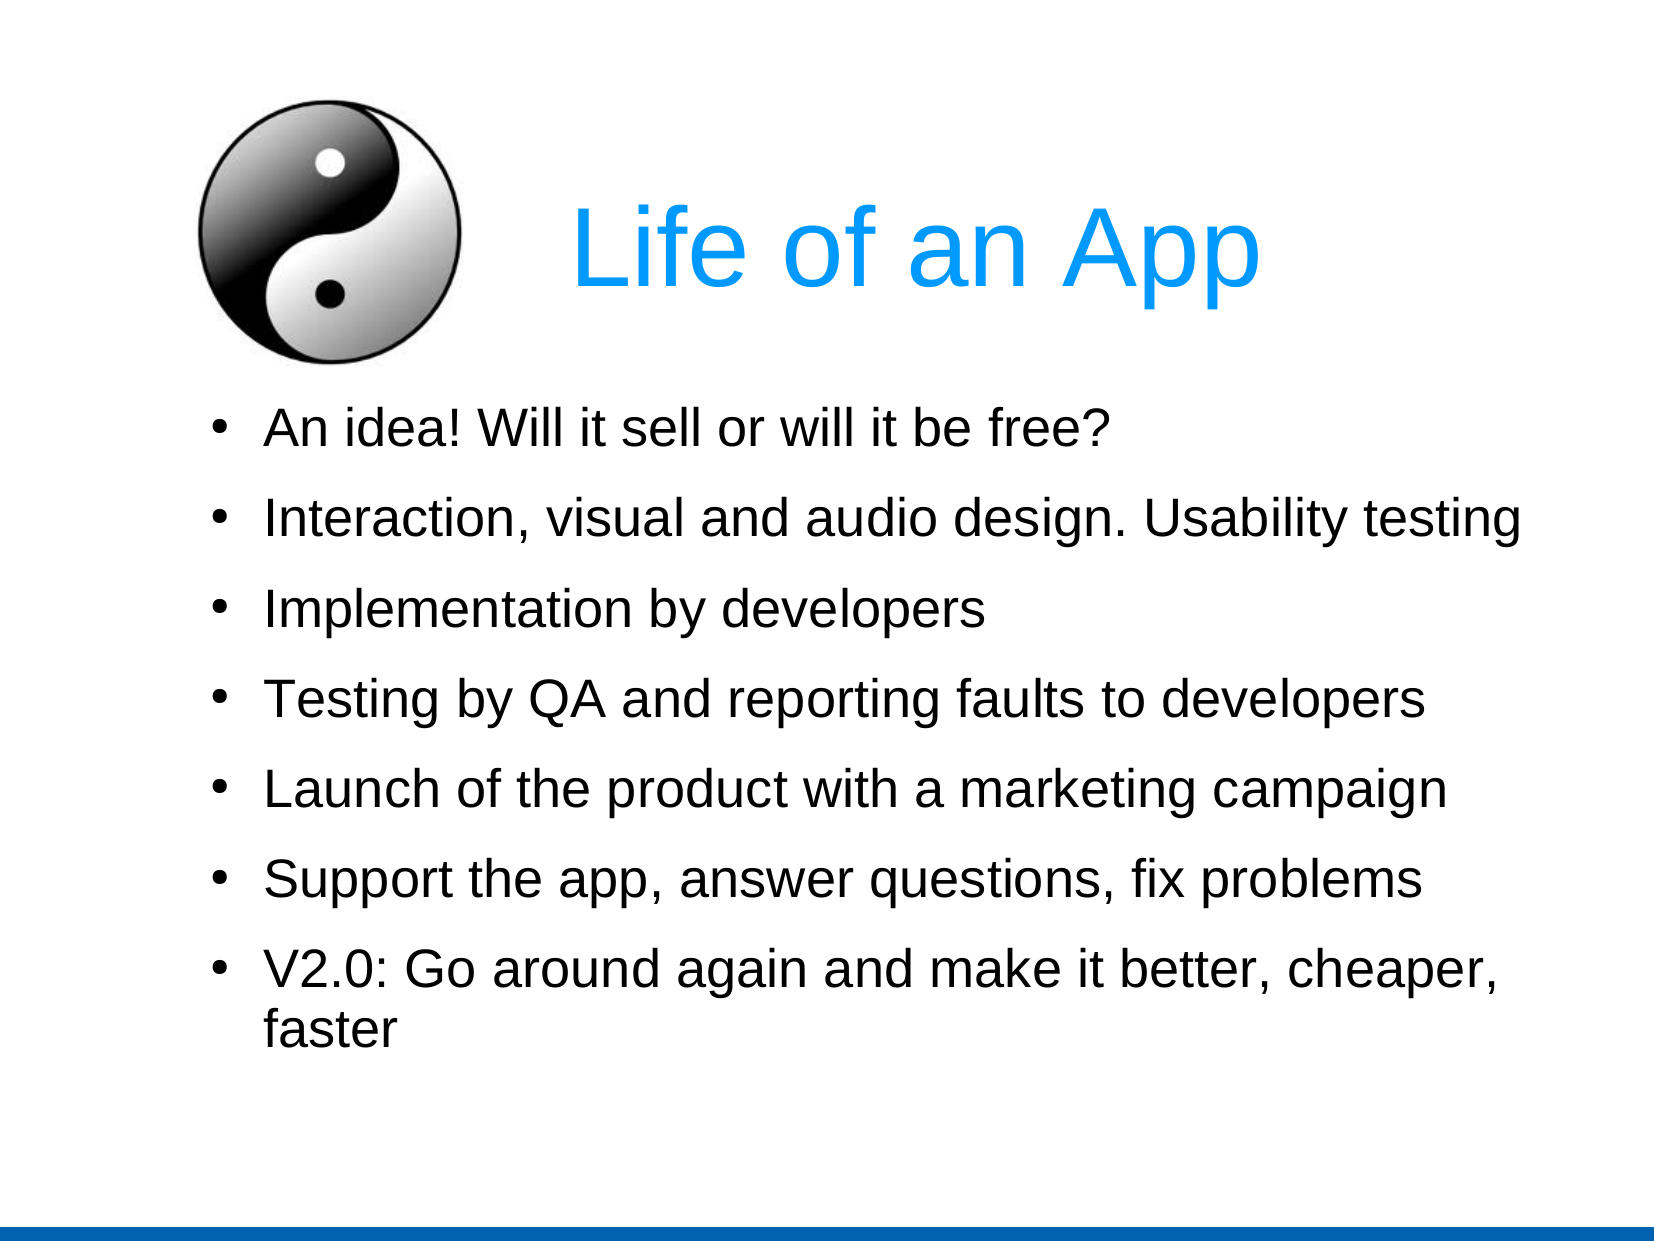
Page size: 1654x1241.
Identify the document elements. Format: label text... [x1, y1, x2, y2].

title Life of an App [488, 144, 1623, 352]
picture [172, 74, 488, 391]
list An idea! Will it sell or will it be free? Interaction, visual and audio design. Usability testing Implementation by developers Testing by QA and reporting faults to developers Launch of the product with a marketing campaign Support the app, answer questions, fix problems V2.0: Go around again and make it better, cheaper, faster [121, 397, 1534, 1180]
